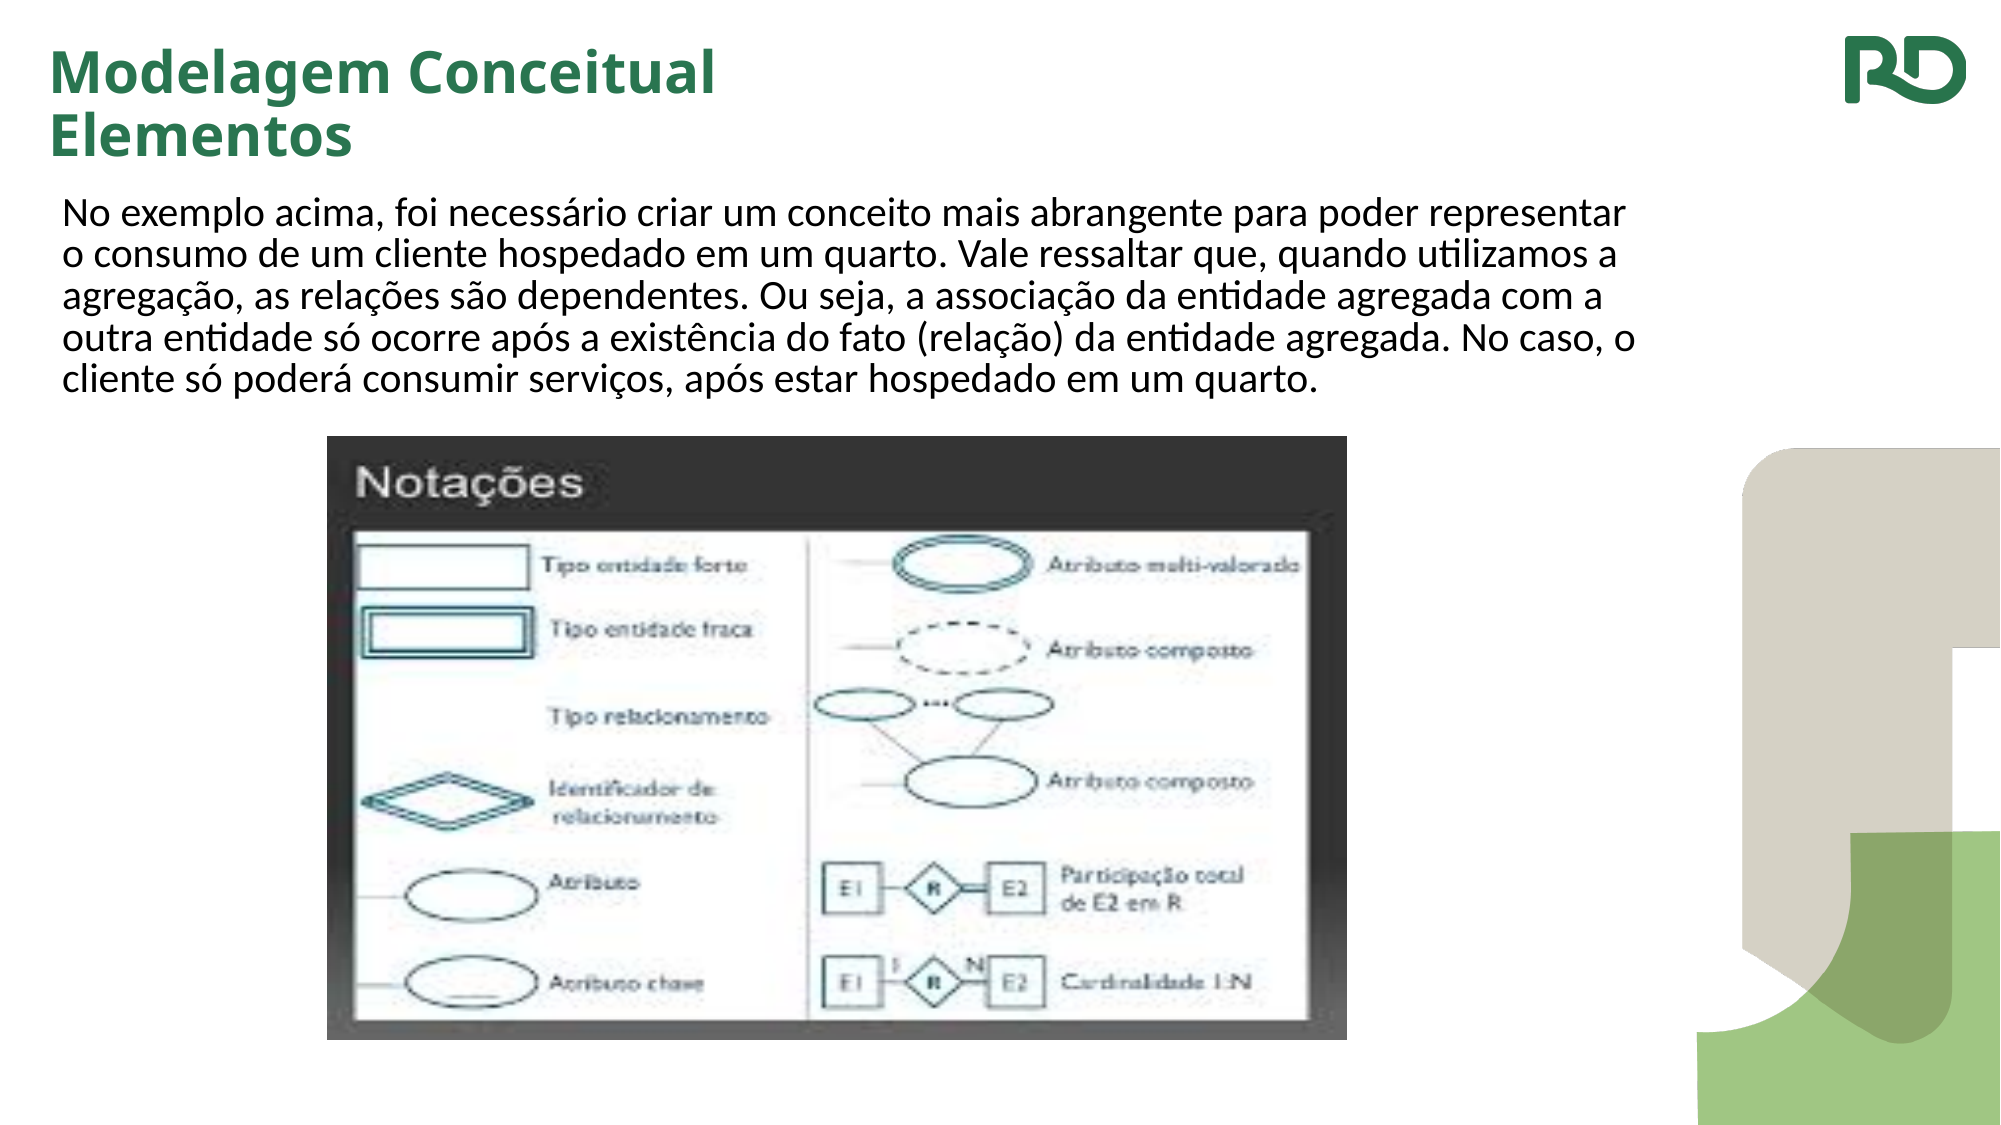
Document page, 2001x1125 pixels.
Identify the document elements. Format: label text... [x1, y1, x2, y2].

text_box Modelagem Conceitual Elementos [33, 35, 1477, 180]
picture [327, 436, 1347, 1040]
text_box No exemplo acima, foi necessário criar um conceito mais abrangente para poder representar o consumo de um cliente hospedado em um quarto. Vale ressaltar que, quando utilizamos a agregação, as relações são dependentes. Ou seja, a associação da entidade agregada com a outra entidade só ocorre após a existência do fato (relação) da entidade agregada. No caso, o cliente só poderá consumir serviços, após estar hospedado em um quarto. [47, 187, 1666, 414]
picture [1683, 416, 2000, 1125]
